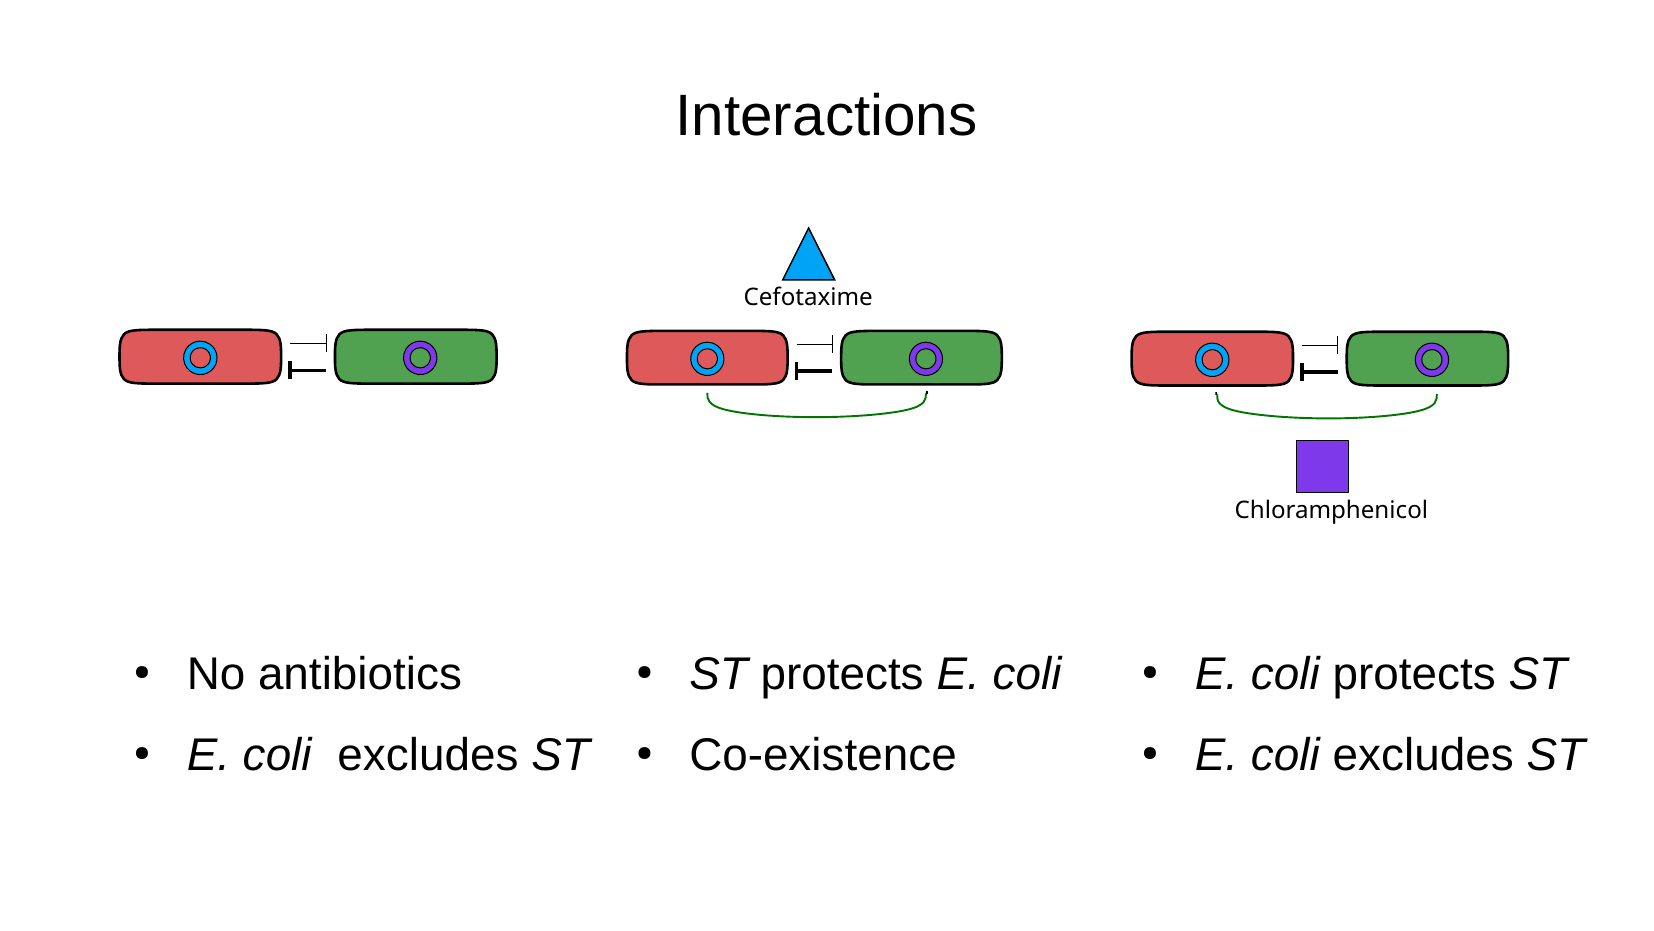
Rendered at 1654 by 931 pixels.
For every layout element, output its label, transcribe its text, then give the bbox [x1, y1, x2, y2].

picture [118, 226, 1510, 573]
list No antibiotics E. coli excludes ST [116, 647, 604, 912]
title Interactions [82, 37, 1571, 193]
list ST protects E. coli Co-existence [618, 647, 1079, 912]
list E. coli protects ST E. coli excludes ST [1124, 647, 1596, 912]
